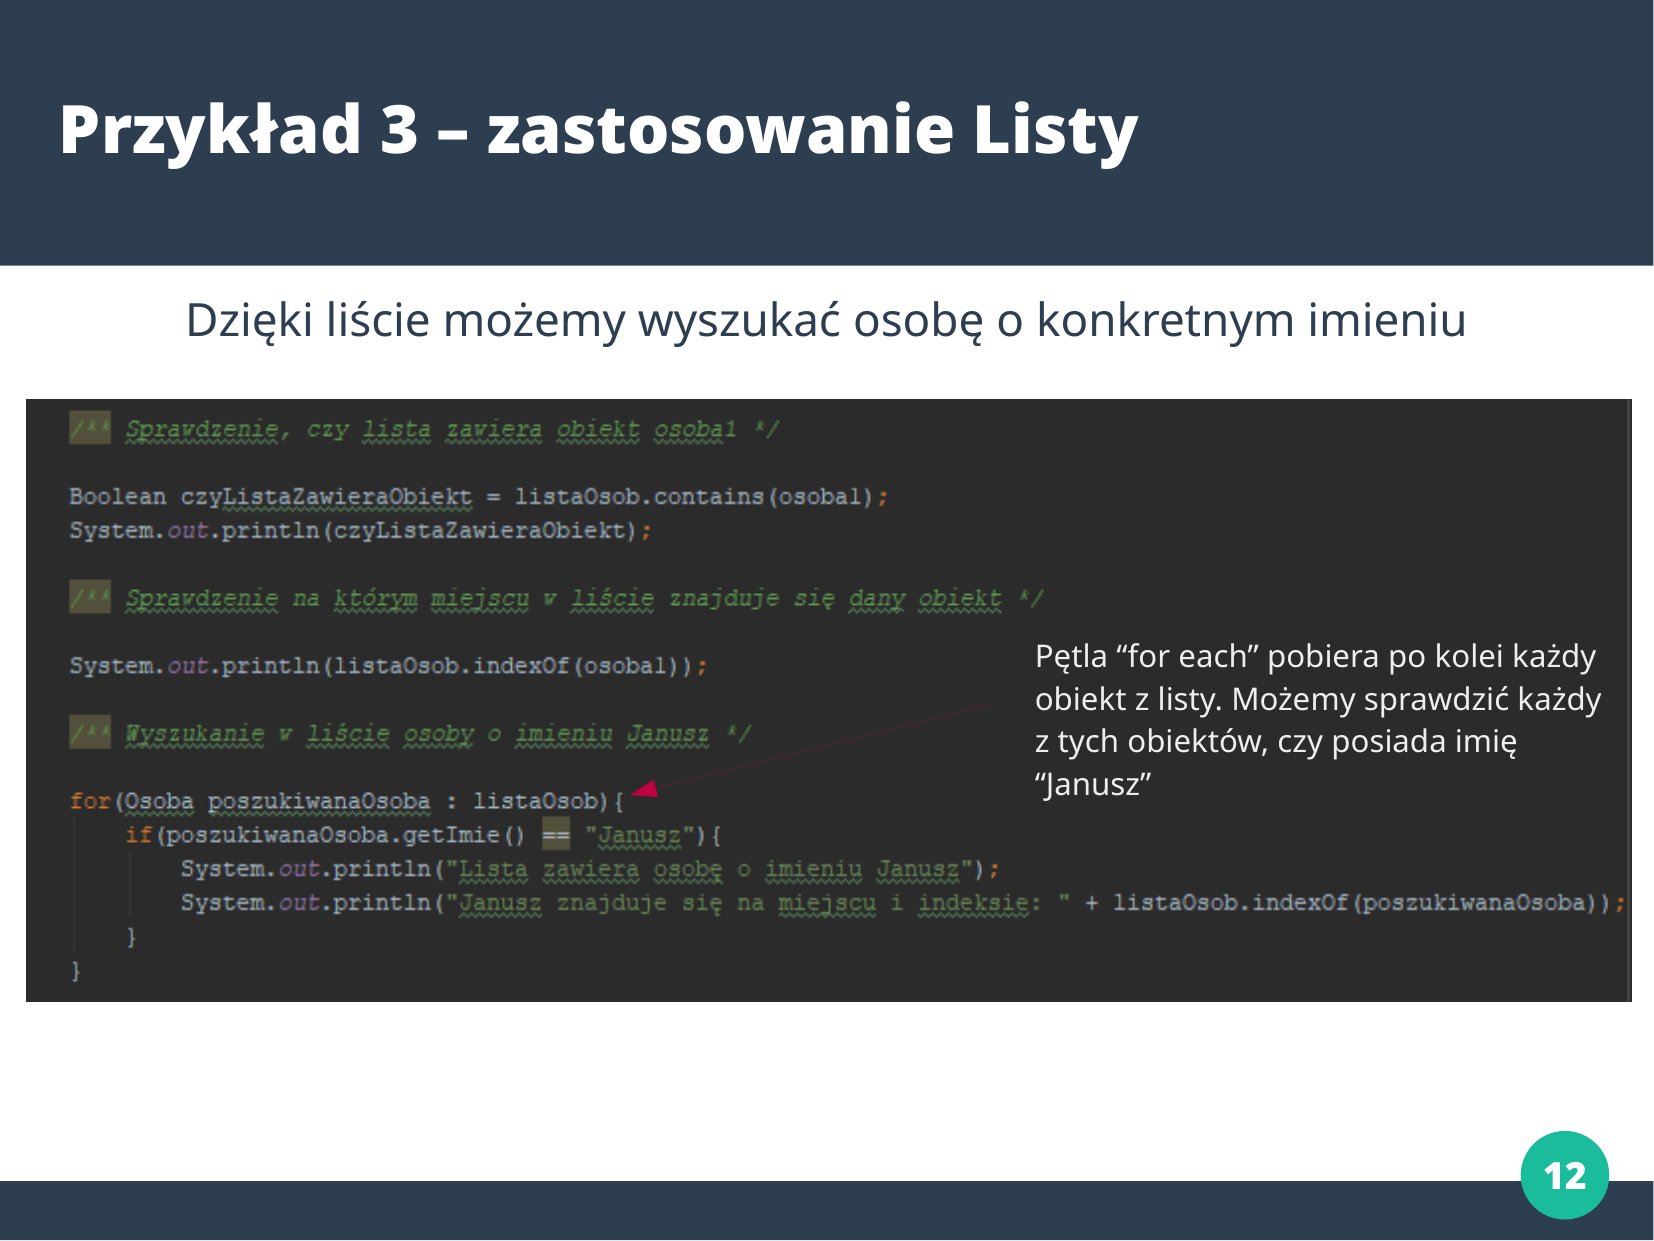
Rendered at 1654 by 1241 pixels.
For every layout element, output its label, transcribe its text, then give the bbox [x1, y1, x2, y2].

text_box Pętla “for each” pobiera po kolei każdy obiekt z listy. Możemy sprawdzić każdy z tych obiektów, czy posiada imię “Janusz” [1020, 626, 1621, 781]
title Przykład 3 – zastosowanie Listy [59, 49, 1595, 207]
text_box Dzięki liście możemy wyszukać osobę o konkretnym imieniu [0, 280, 1654, 369]
picture [26, 399, 1632, 1002]
